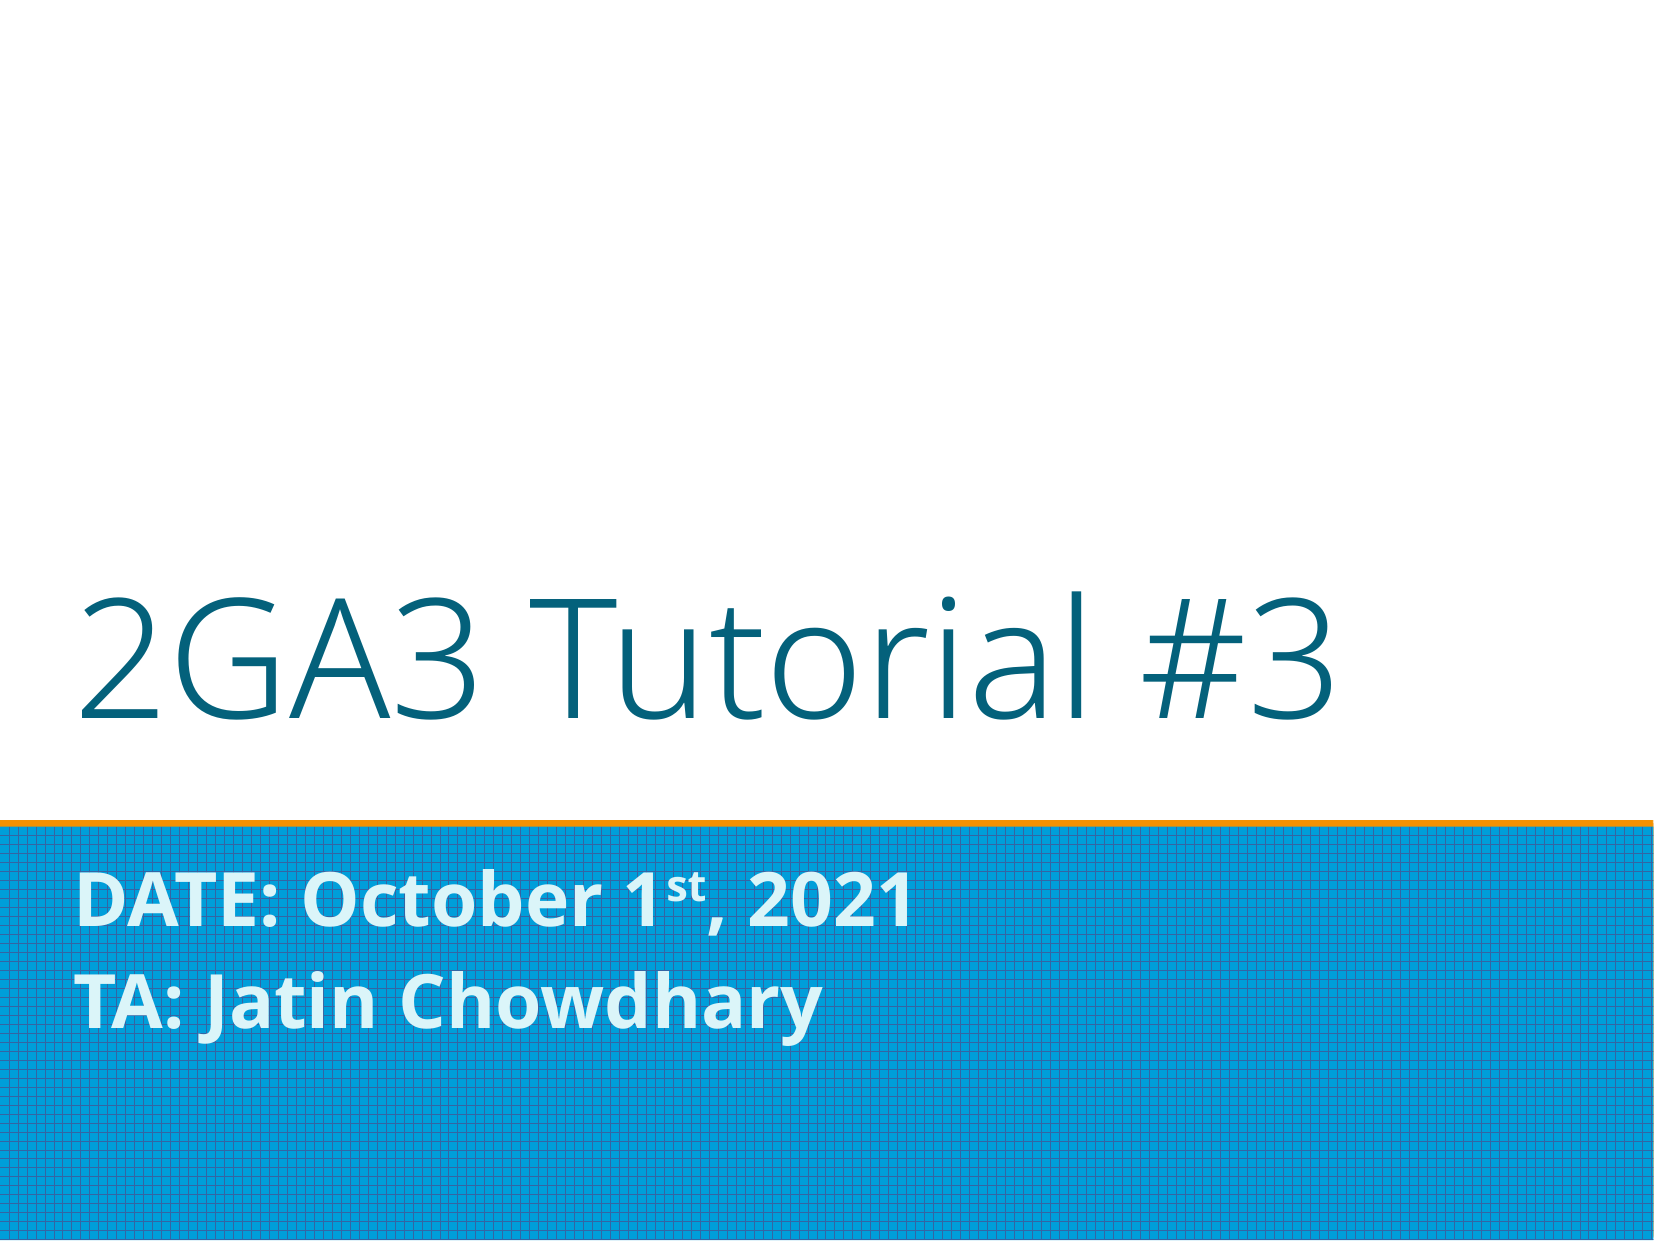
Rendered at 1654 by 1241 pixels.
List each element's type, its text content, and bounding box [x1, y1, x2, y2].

subtitle DATE: October 1st, 2021 TA: Jatin Chowdhary [73, 846, 1551, 1103]
title 2GA3 Tutorial #3 [73, 59, 1551, 768]
